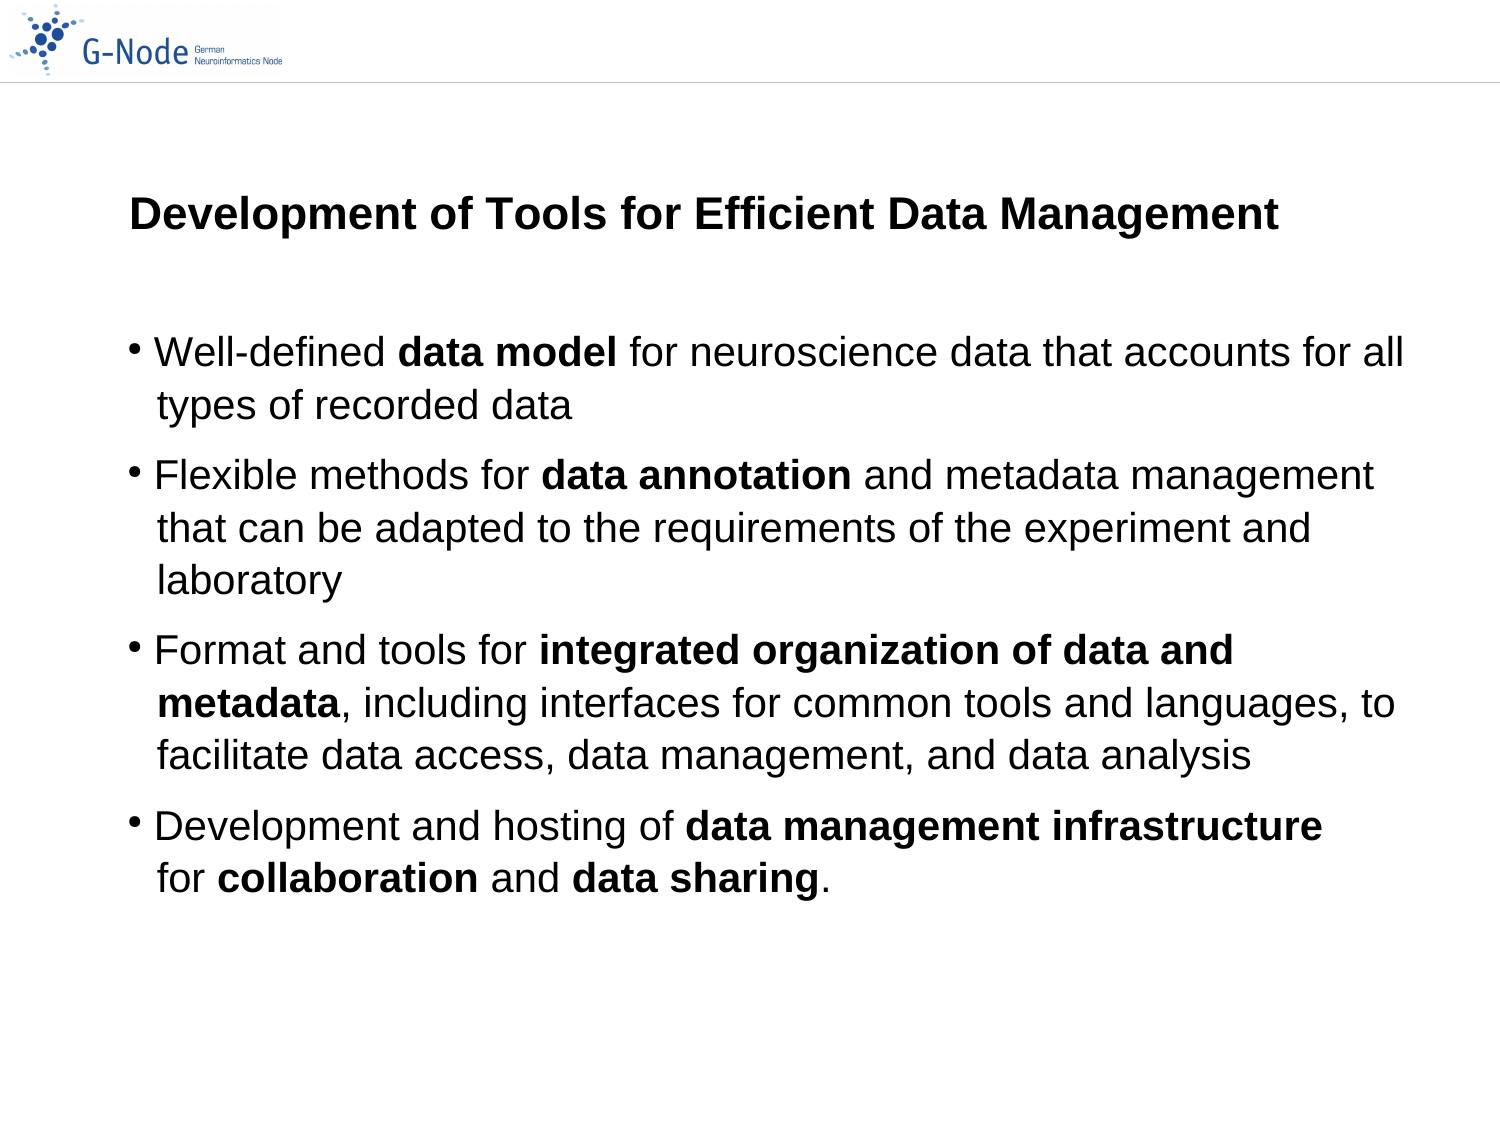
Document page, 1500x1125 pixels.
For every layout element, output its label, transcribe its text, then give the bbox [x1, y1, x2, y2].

text_box Well-defined data model for neuroscience data that accounts for all types of recorded data Flexible methods for data annotation and metadata management that can be adapted to the requirements of the experiment and laboratory Format and tools for integrated organization of data and metadata, including interfaces for common tools and languages, to facilitate data access, data management, and data analysis Development and hosting of data management infrastructure for collaboration and data sharing. [112, 264, 1426, 979]
picture [9, 4, 282, 76]
text_box Development of Tools for Efficient Data Management [114, 170, 1390, 247]
